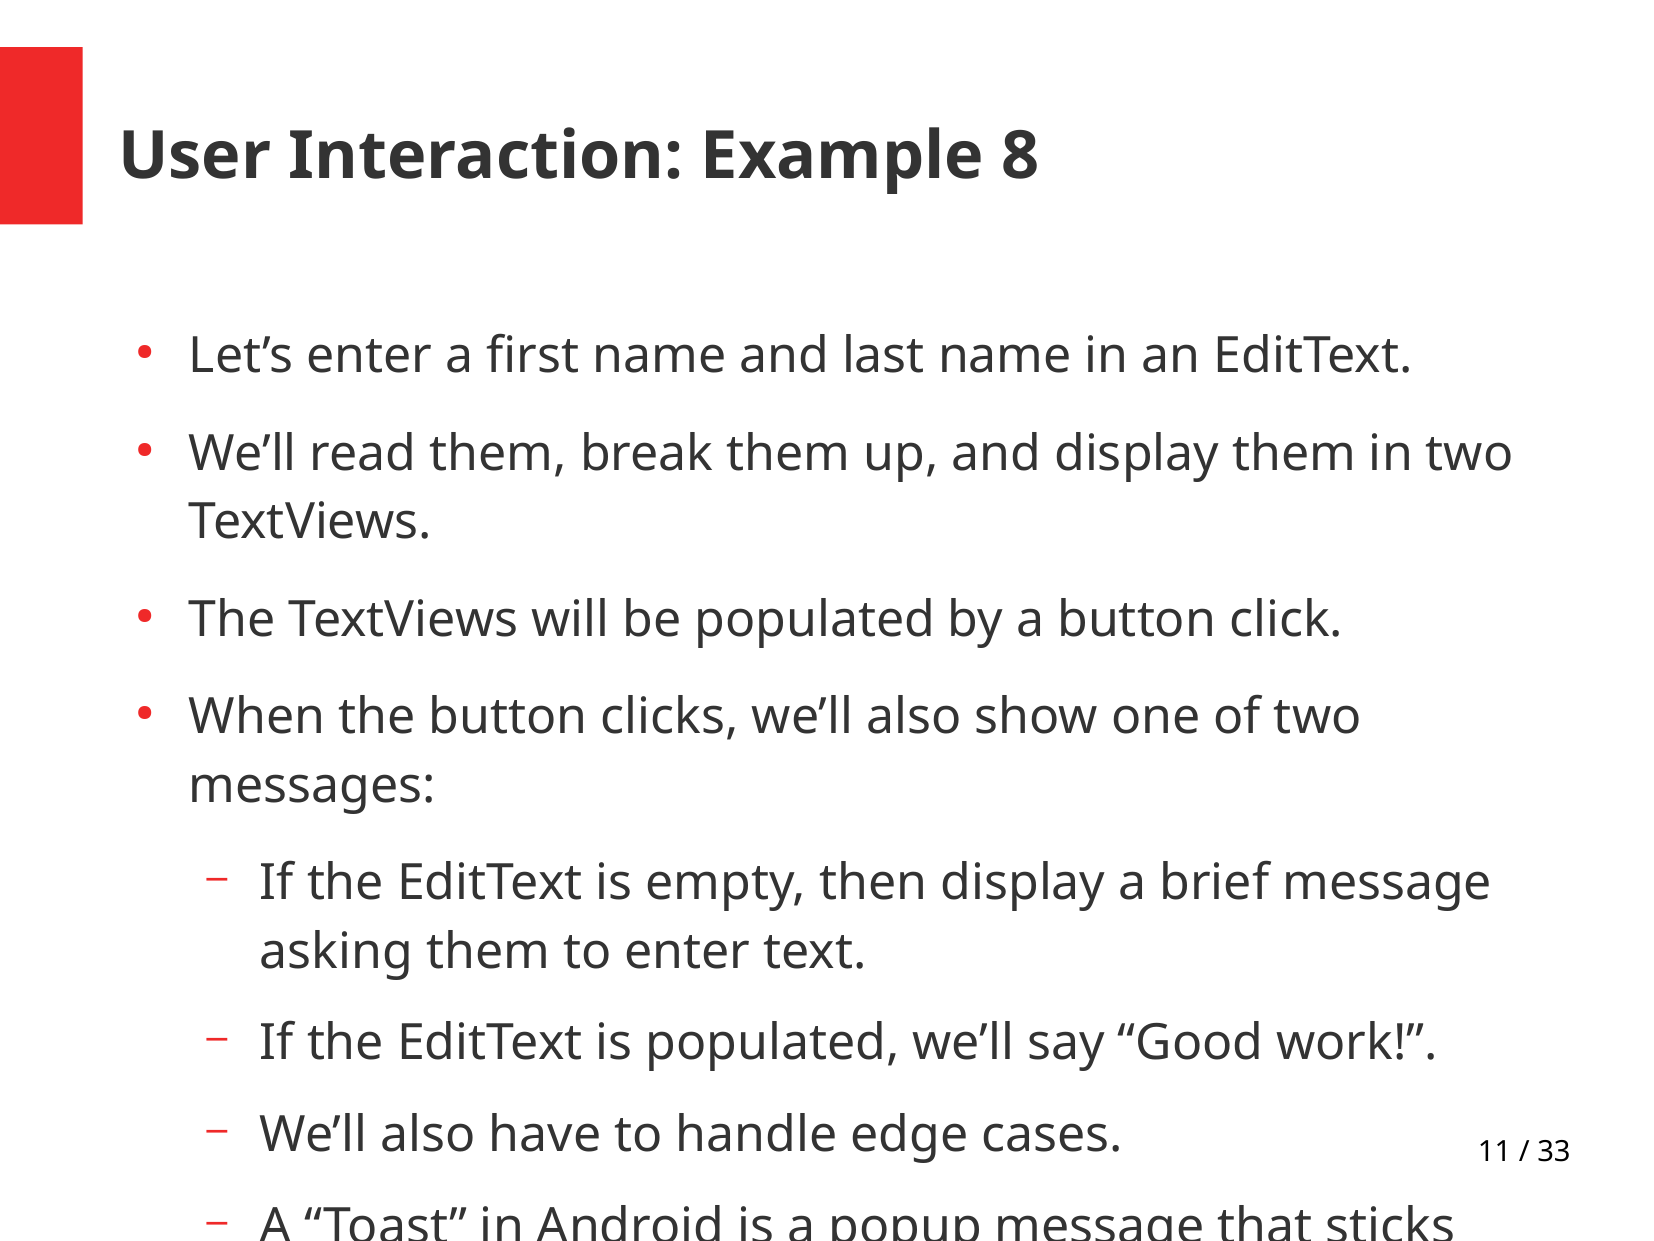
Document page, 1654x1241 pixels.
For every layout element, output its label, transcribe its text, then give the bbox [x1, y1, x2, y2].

title User Interaction: Example 8 [118, 49, 1571, 257]
list Let’s enter a first name and last name in an EditText. We’ll read them, break them up, and display them in two TextViews. The TextViews will be populated by a button click. When the button clicks, we’ll also show one of two messages: If the EditText is empty, then display a brief message asking them to enter text. If the EditText is populated, we’ll say “Good work!”. We’ll also have to handle edge cases. A “Toast” in Android is a popup message that sticks around, then vanishes. [118, 318, 1536, 1039]
